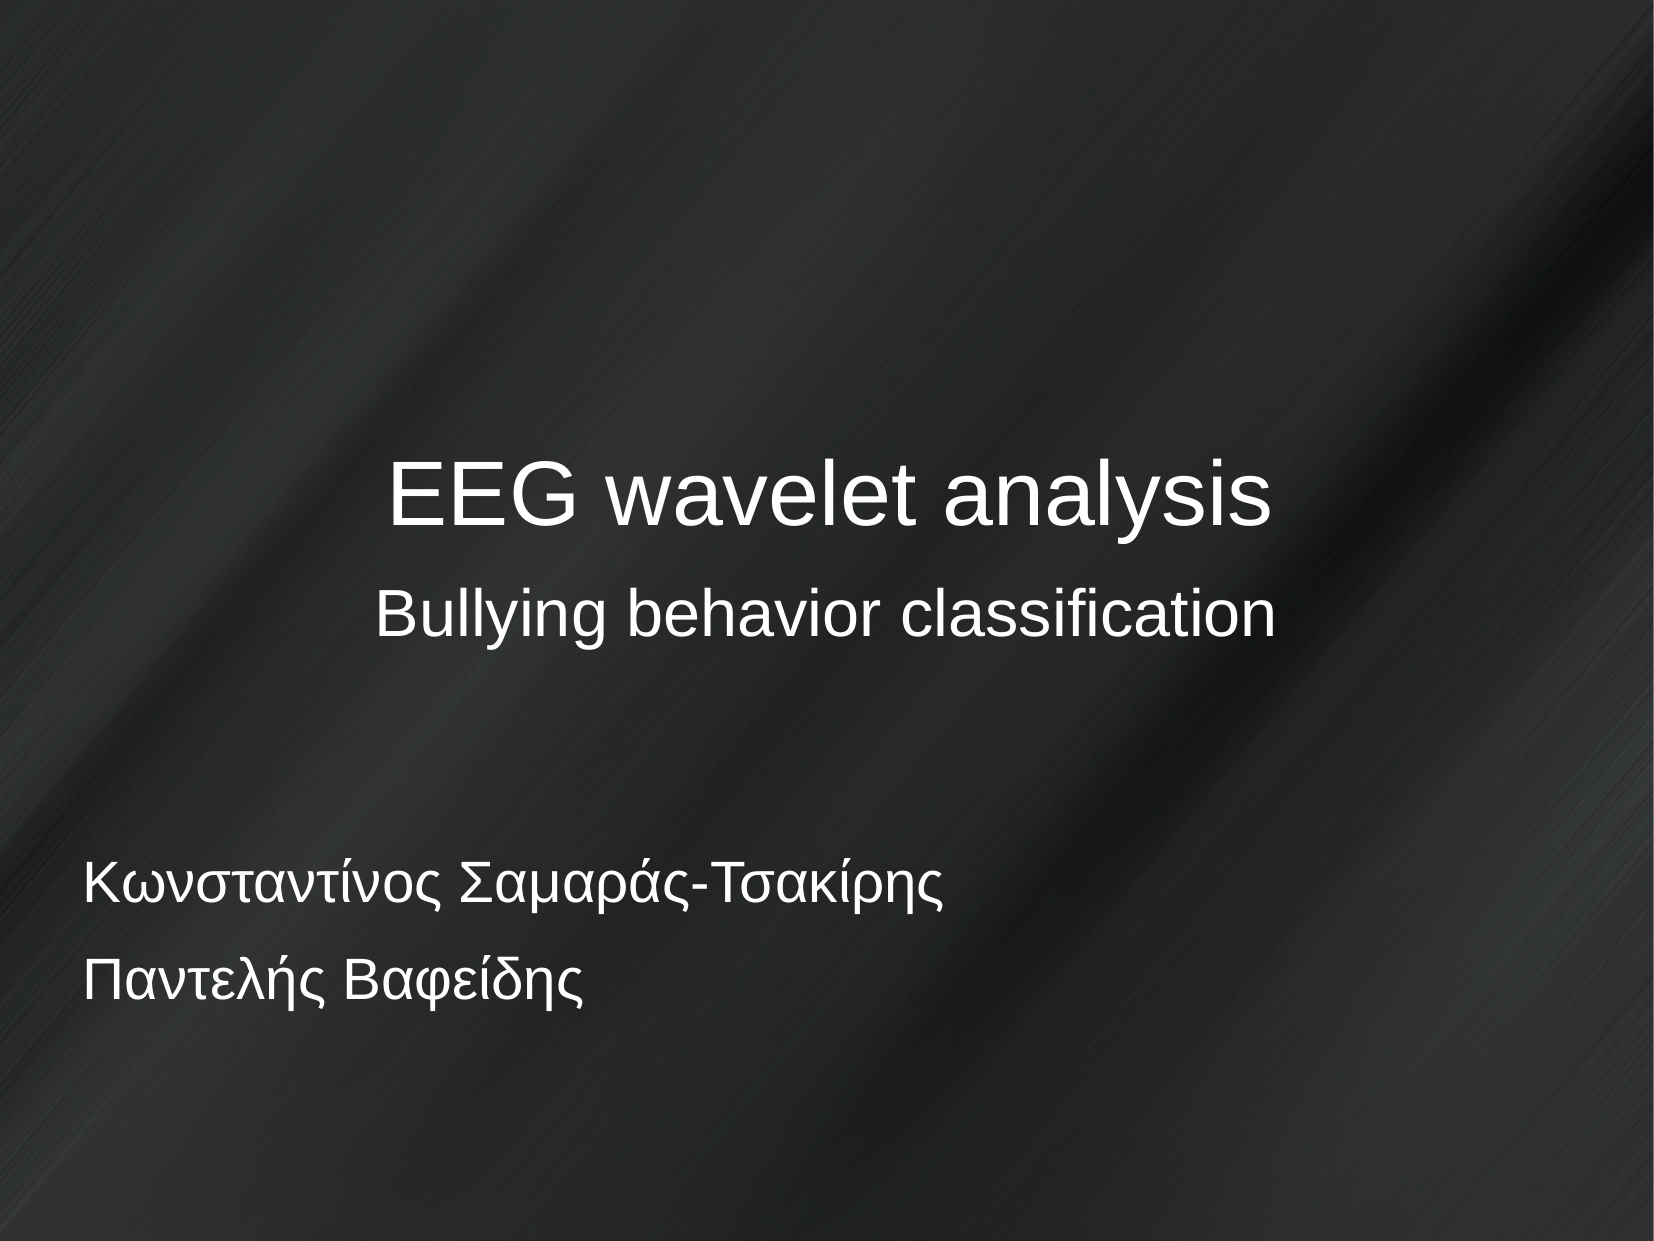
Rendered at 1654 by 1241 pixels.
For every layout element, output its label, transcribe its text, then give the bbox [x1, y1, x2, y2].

subtitle Bullying behavior classification [82, 453, 1571, 755]
picture [0, 0, 1654, 1241]
title EEG wavelet analysis [86, 390, 1576, 598]
text_box Κωνσταντίνος Σαμαράς-Τσακίρης Παντελής Βαφείδης [82, 755, 1571, 1075]
